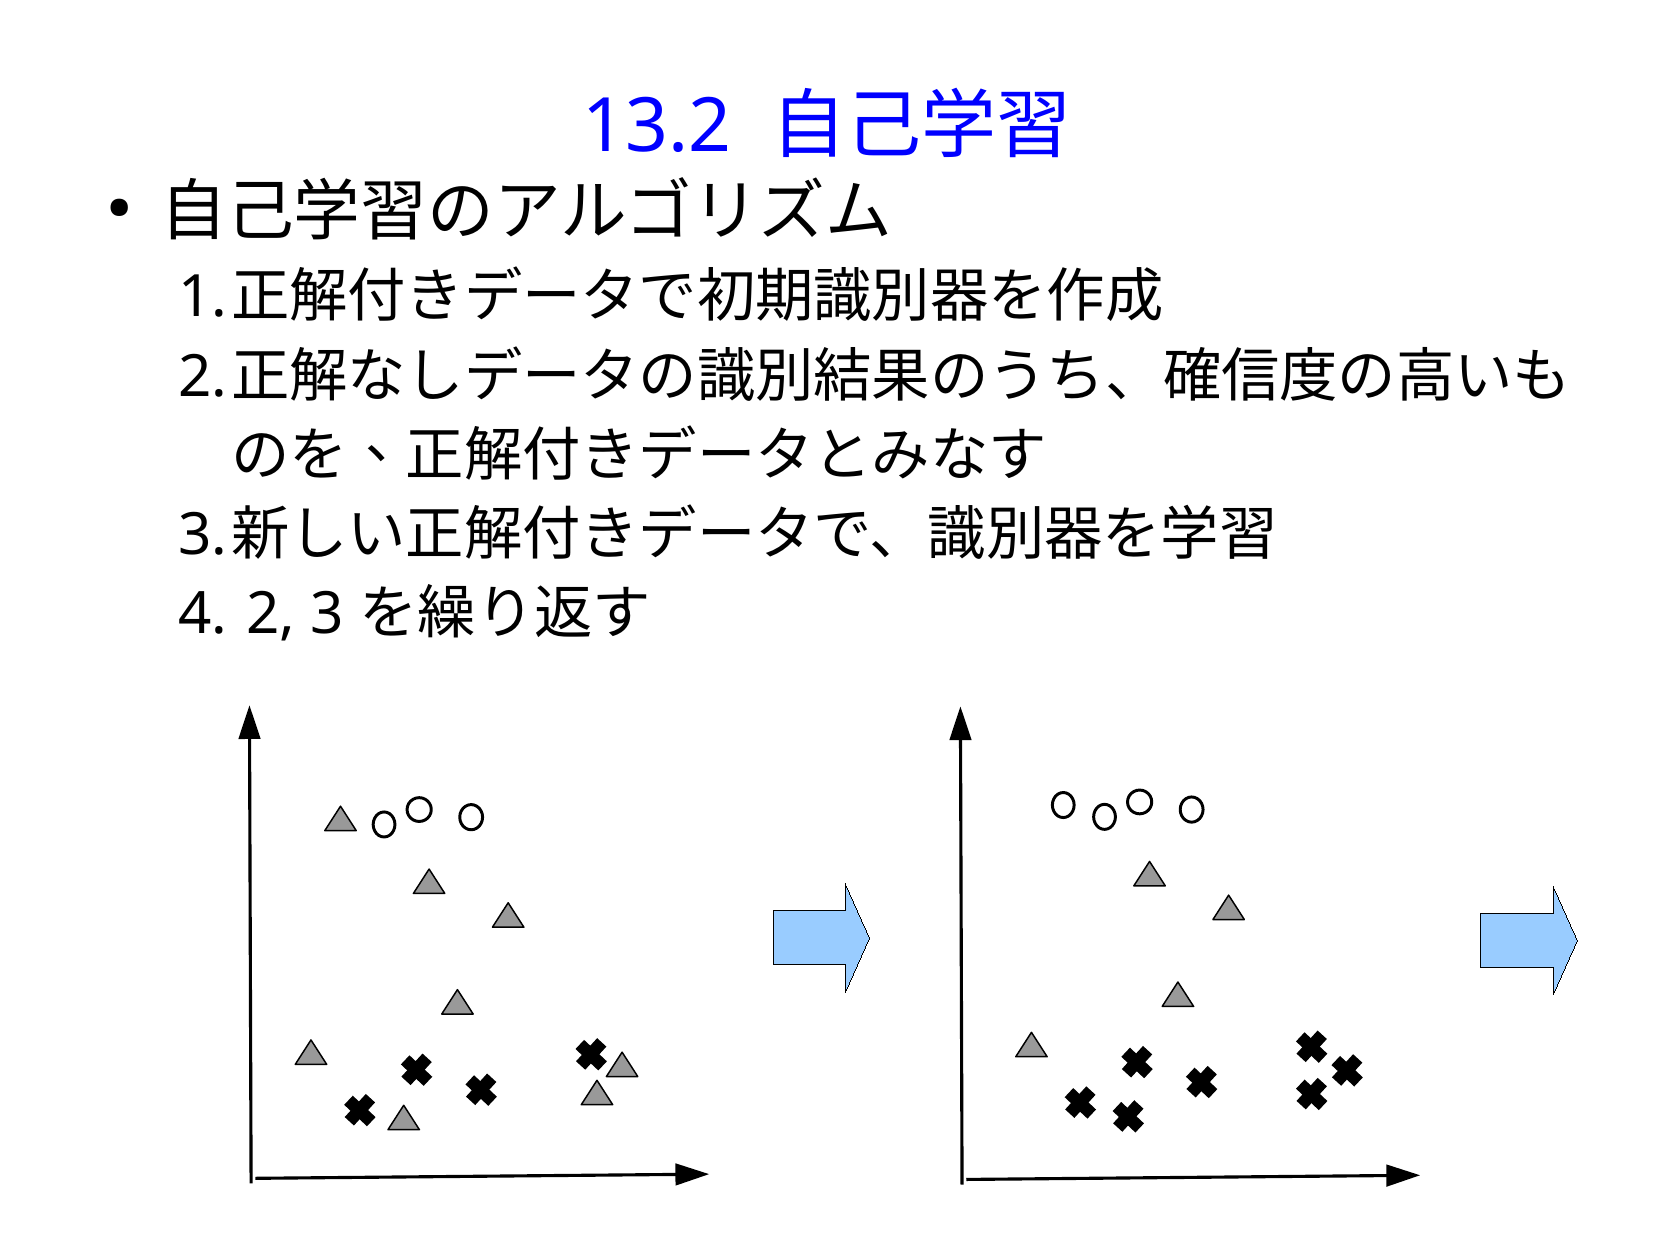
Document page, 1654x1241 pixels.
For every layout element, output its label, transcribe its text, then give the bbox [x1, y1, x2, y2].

text_box [441, 989, 474, 1015]
text_box [1162, 982, 1194, 1007]
text_box [1015, 1032, 1048, 1057]
text_box [413, 869, 445, 894]
text_box [606, 1052, 638, 1077]
text_box [773, 883, 870, 993]
text_box [1133, 861, 1166, 886]
text_box [492, 902, 524, 928]
text_box [1212, 895, 1245, 920]
list 自己学習のアルゴリズム 正解付きデータで初期識別器を作成 正解なしデータの識別結果のうち、確信度の高いものを、正解付きデータとみなす 新しい正解付きデータで、識別器を学習 2, 3を繰り返す [89, 163, 1578, 1037]
title 13.2 自己学習 [82, 49, 1571, 196]
text_box [1480, 886, 1578, 995]
text_box [324, 806, 357, 831]
text_box [387, 1105, 420, 1130]
text_box [581, 1080, 613, 1105]
text_box [295, 1039, 327, 1065]
